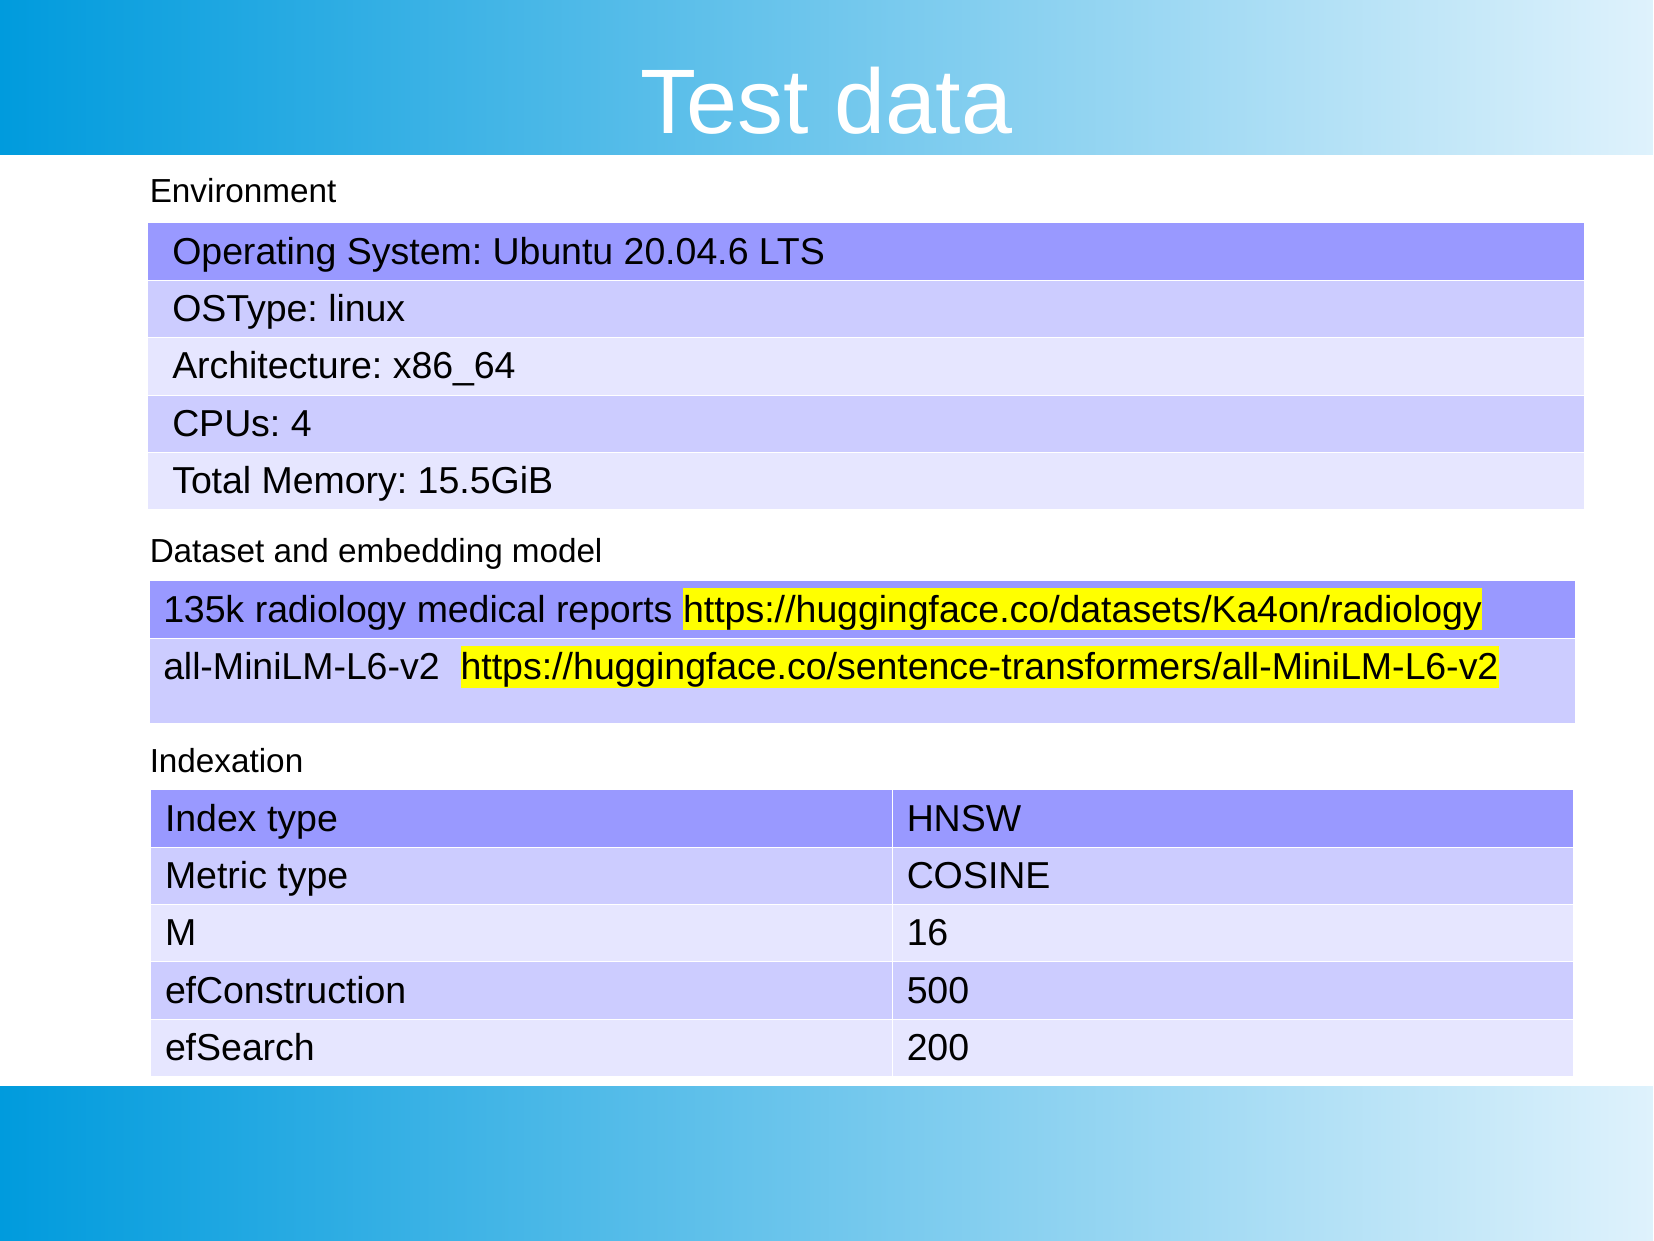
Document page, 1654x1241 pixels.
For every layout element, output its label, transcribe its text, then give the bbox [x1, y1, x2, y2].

table_cell 16 [893, 905, 1573, 961]
table_header Index type [151, 790, 892, 847]
table_cell efConstruction [151, 962, 892, 1019]
table_cell COSINE [893, 848, 1573, 904]
table_cell efSearch [151, 1020, 892, 1076]
text_box Indexation [135, 735, 961, 811]
table_cell Architecture: x86_64 [148, 338, 1584, 395]
table_header Operating System: Ubuntu 20.04.6 LTS [148, 223, 1584, 280]
table_cell M [151, 905, 892, 961]
table_cell OSType: linux [148, 281, 1584, 337]
table_cell 500 [893, 962, 1573, 1019]
text_box Environment [135, 165, 496, 217]
title Test data [82, 49, 1571, 155]
table_cell Total Memory: 15.5GiB [148, 453, 1584, 509]
table_header HNSW [893, 790, 1573, 847]
table_cell CPUs: 4 [148, 396, 1584, 452]
table_cell 200 [893, 1020, 1573, 1076]
table_header 135k radiology medical reports https://huggingface.co/datasets/Ka4on/radiology [150, 581, 1575, 638]
table_cell Metric type [151, 848, 892, 904]
table_cell all-MiniLM-L6-v2 https://huggingface.co/sentence-transformers/all-MiniLM-L6-v2 [150, 639, 1575, 723]
text_box Dataset and embedding model [135, 525, 961, 601]
